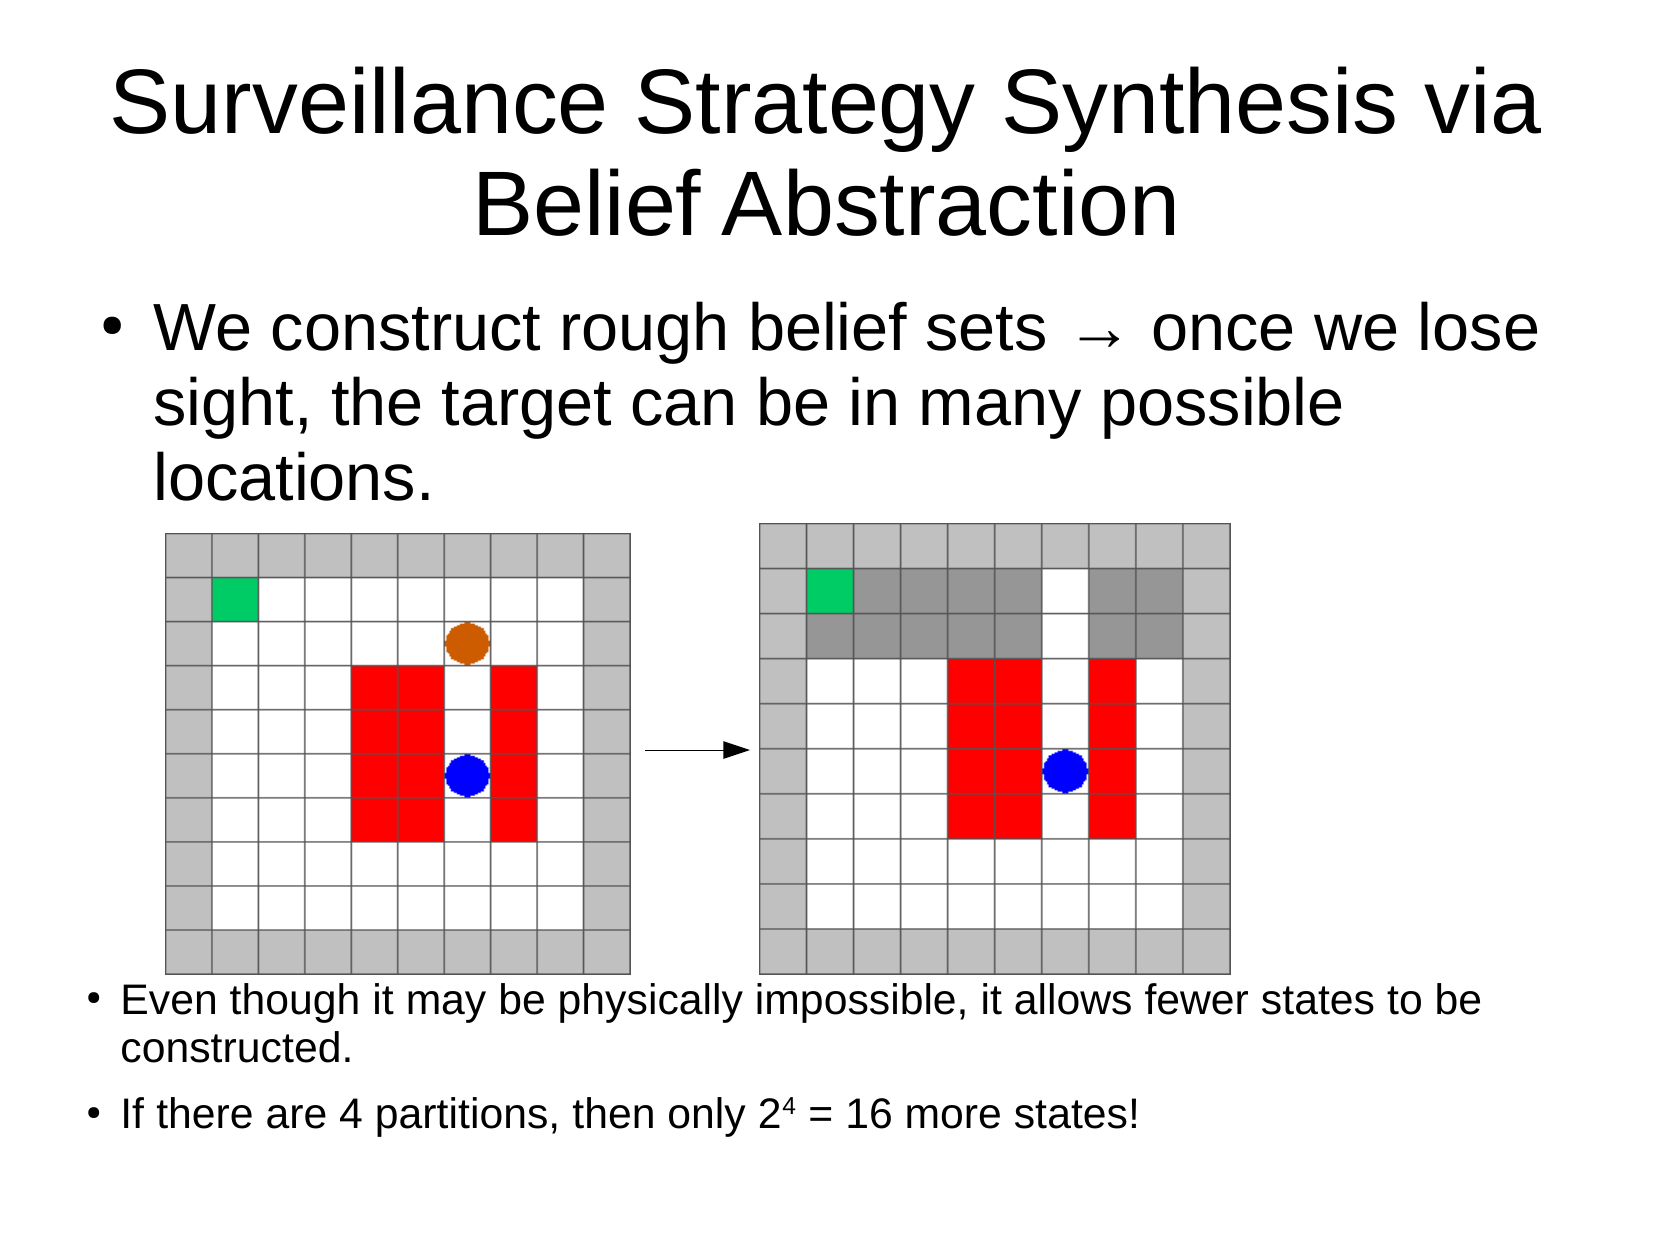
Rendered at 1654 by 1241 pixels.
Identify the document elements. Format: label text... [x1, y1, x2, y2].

picture [759, 523, 1231, 975]
title Surveillance Strategy Synthesis via Belief Abstraction [82, 49, 1571, 257]
list We construct rough belief sets → once we lose sight, the target can be in many possible locations. [82, 290, 1571, 975]
picture [165, 533, 631, 975]
text_box Even though it may be physically impossible, it allows fewer states to be constructed. If there are 4 partitions, then only 24 = 16 more states! [75, 975, 1636, 1141]
